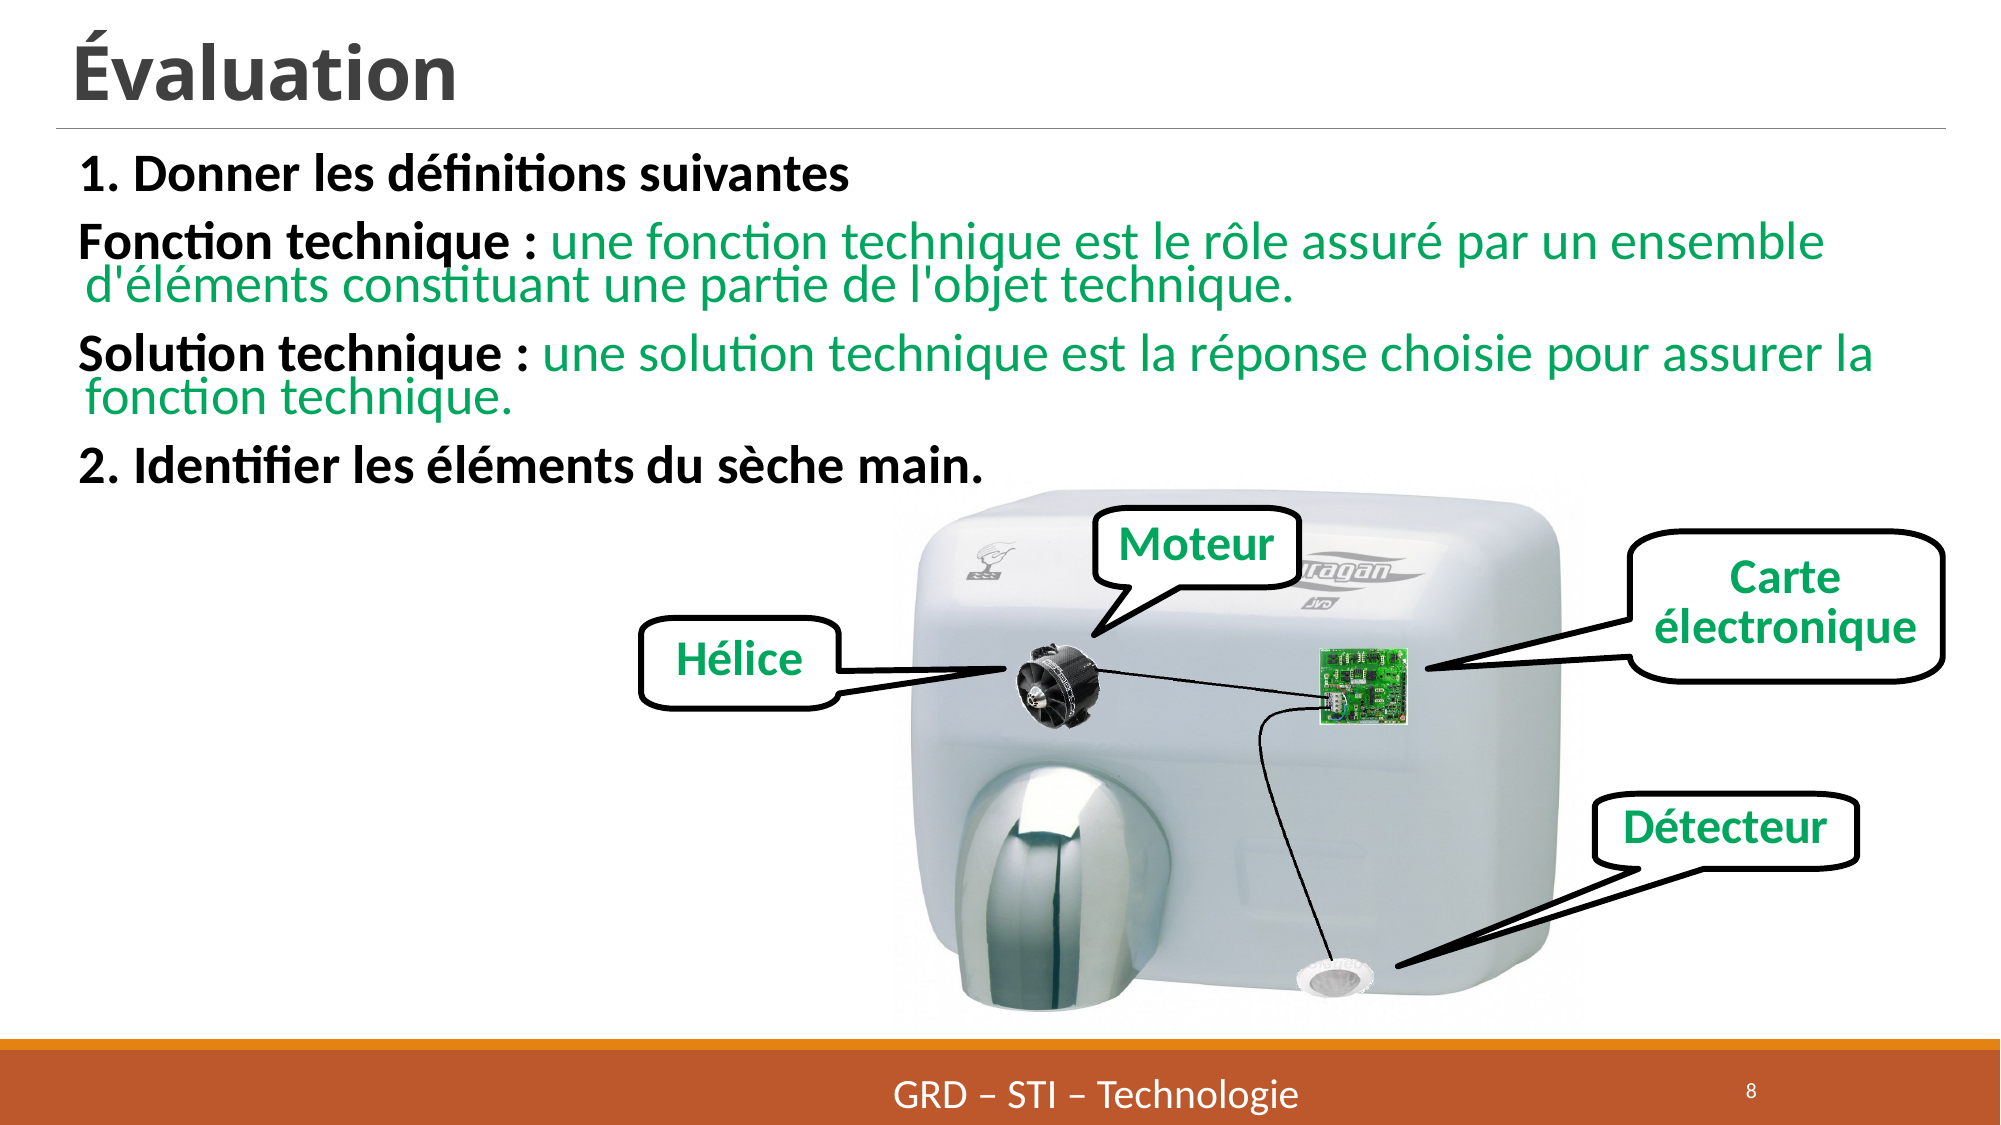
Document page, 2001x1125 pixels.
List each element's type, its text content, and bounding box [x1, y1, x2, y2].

title Évaluation [55, 0, 1949, 124]
picture [893, 733, 1585, 1032]
text_box Détecteur [1397, 793, 1858, 967]
list 1. Donner les définitions suivantes Fonction technique : une fonction technique est le rôle assuré par un ensemble d'éléments constituant une partie de l'objet technique. Solution technique : une solution technique est la réponse choisie pour assurer la fonction technique. 2. Identifier les éléments du sèche main. [55, 148, 1949, 733]
